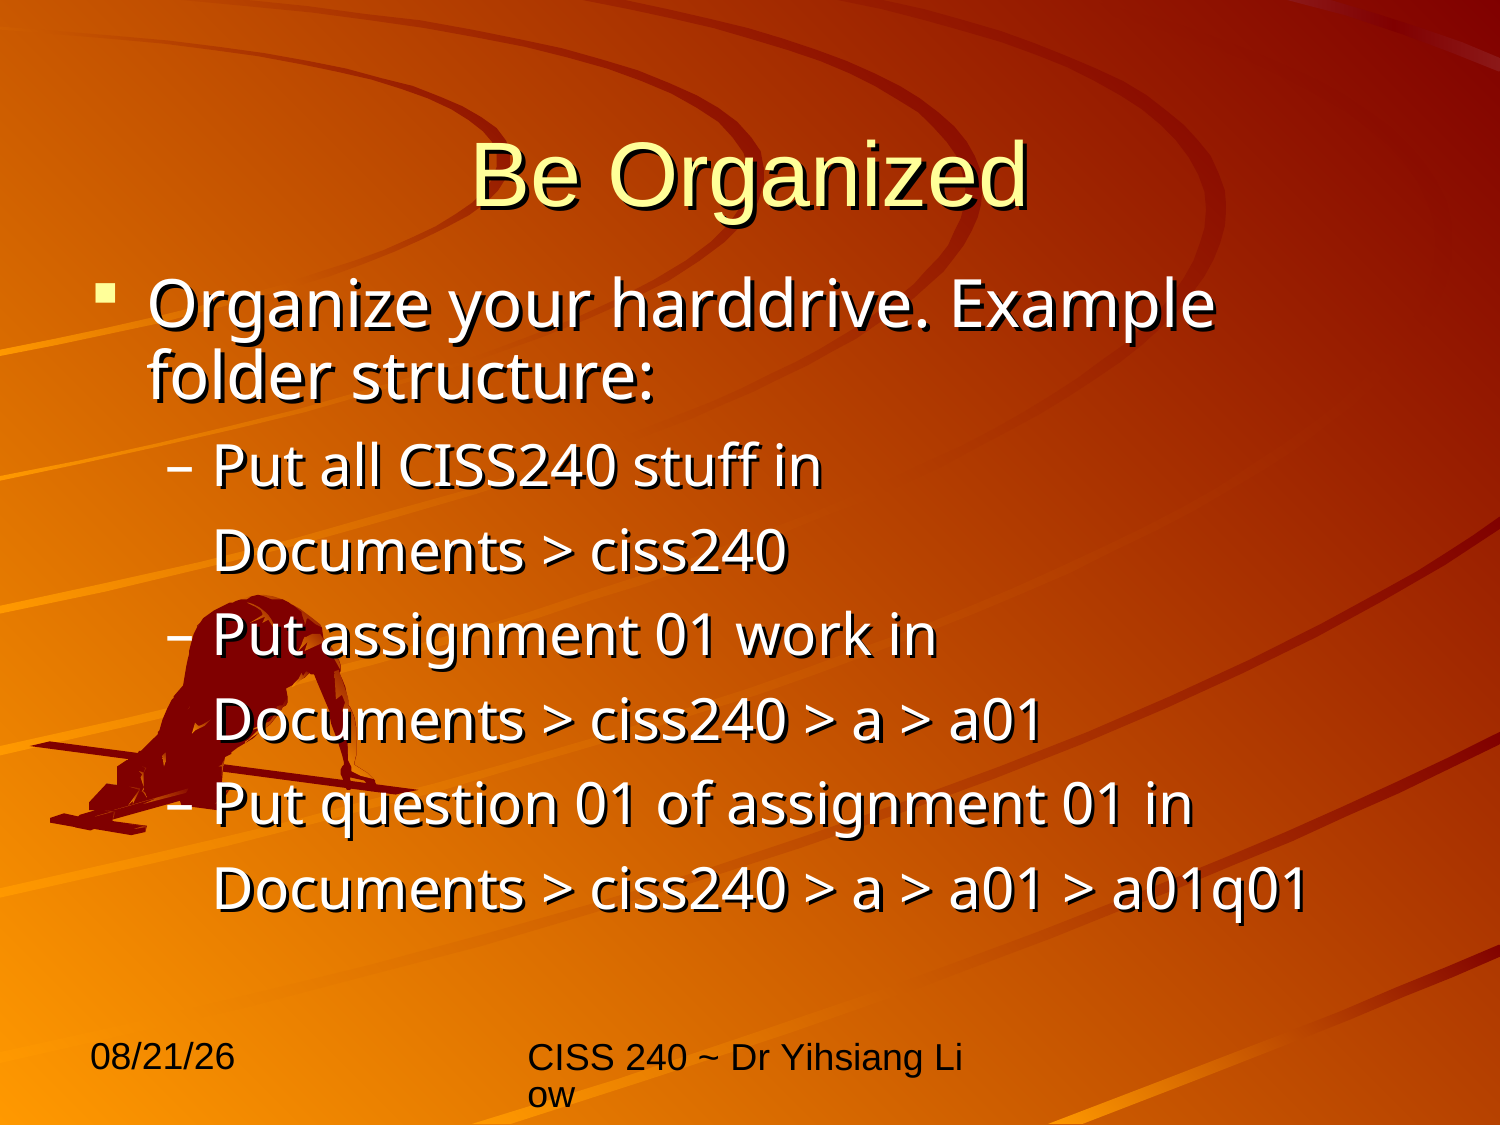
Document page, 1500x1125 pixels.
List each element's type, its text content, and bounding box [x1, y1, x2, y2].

title Be Organized [75, 25, 1426, 233]
list Organize your harddrive. Example folder structure: Put all CISS240 stuff in Documents > ciss240 Put assignment 01 work in Documents > ciss240 > a > a01 Put question 01 of assignment 01 in Documents > ciss240 > a > a01 > a01q01 [75, 262, 1426, 1006]
